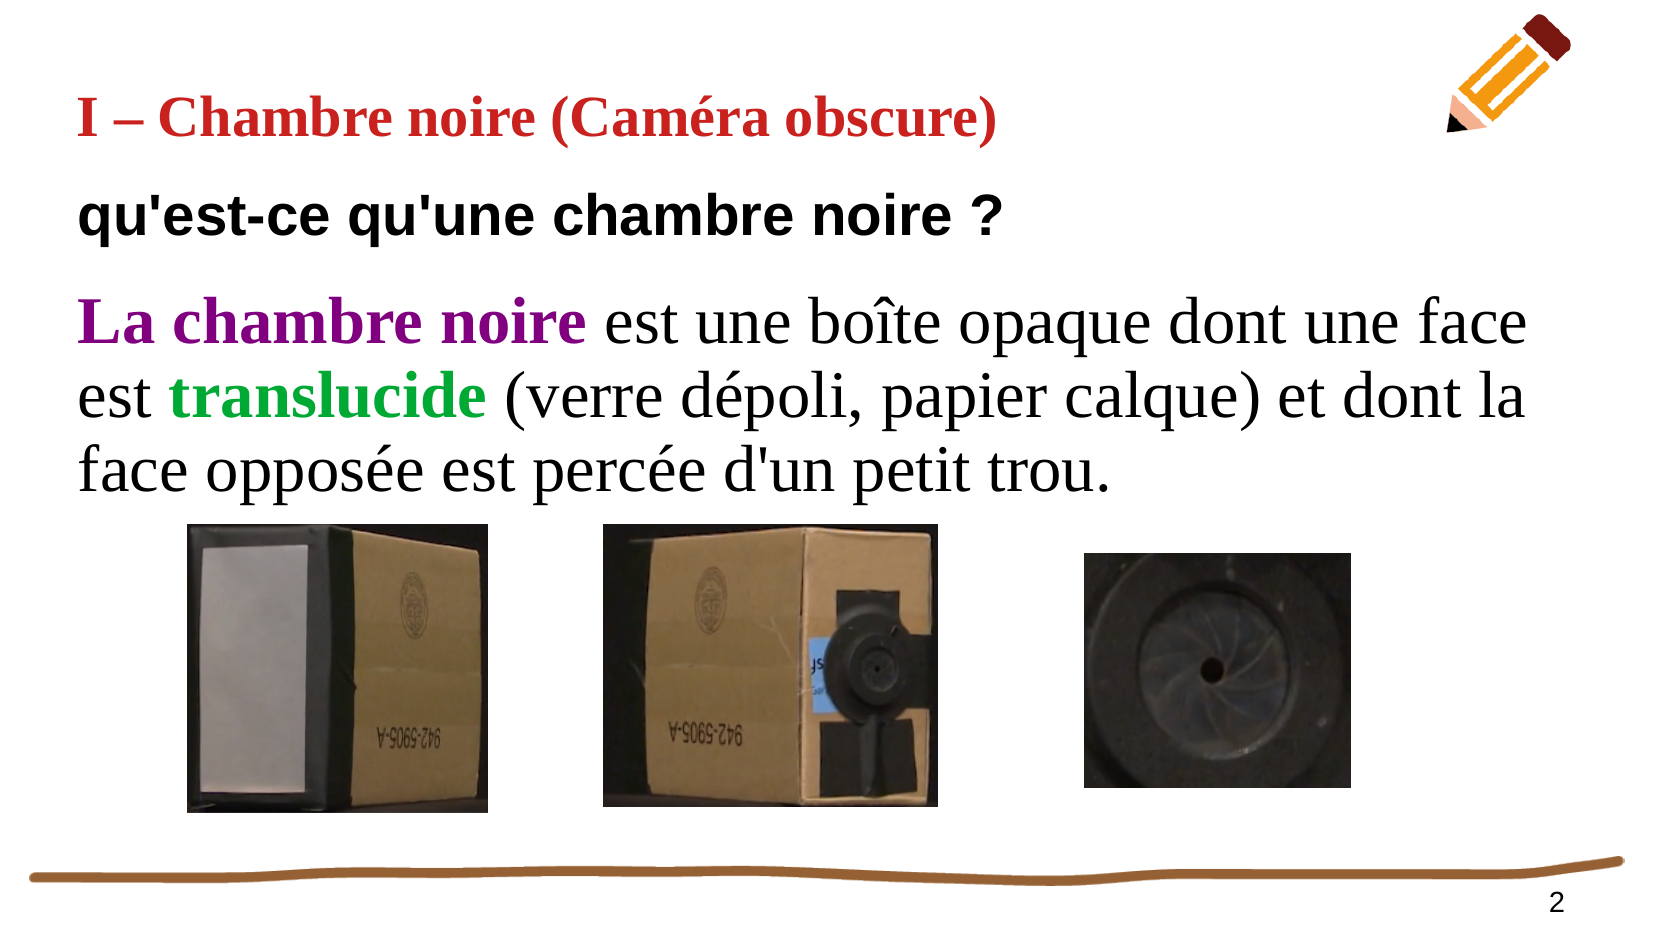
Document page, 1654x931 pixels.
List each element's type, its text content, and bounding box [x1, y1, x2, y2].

text_box qu'est-ce qu'une chambre noire ? [63, 175, 1021, 256]
title I – Chambre noire (Caméra obscure) [76, 64, 1436, 169]
picture [603, 524, 938, 807]
picture [1084, 553, 1351, 788]
picture [187, 524, 488, 813]
picture [1446, 14, 1571, 133]
picture [29, 856, 1625, 886]
text_box La chambre noire est une boîte opaque dont une face est translucide (verre dépoli, papier calque) et dont la face opposée est percée d'un petit trou. [63, 276, 1576, 514]
